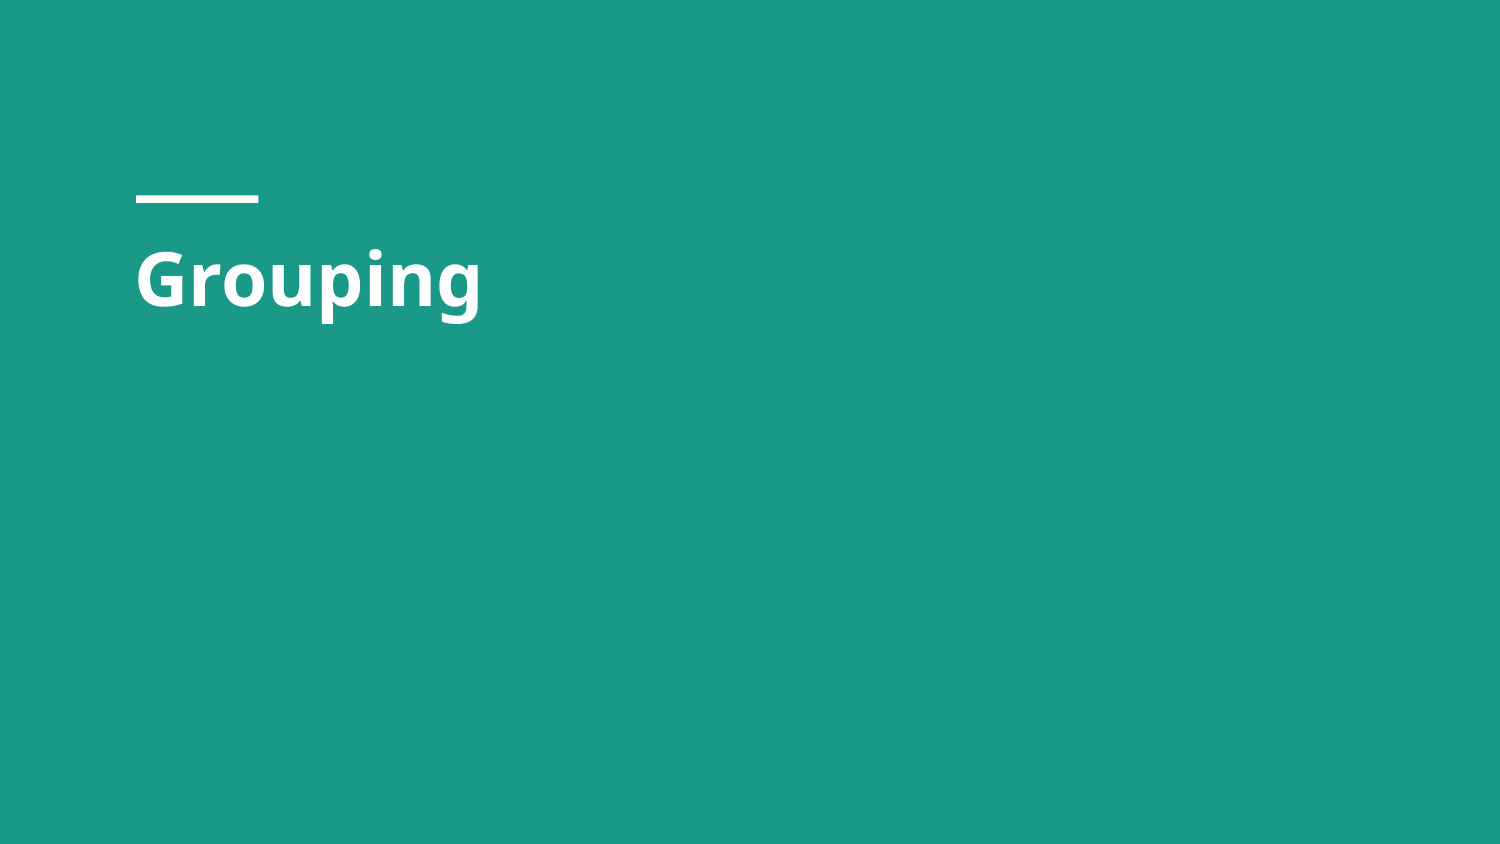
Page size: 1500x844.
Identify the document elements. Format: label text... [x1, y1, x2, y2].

title Grouping [119, 216, 1381, 466]
